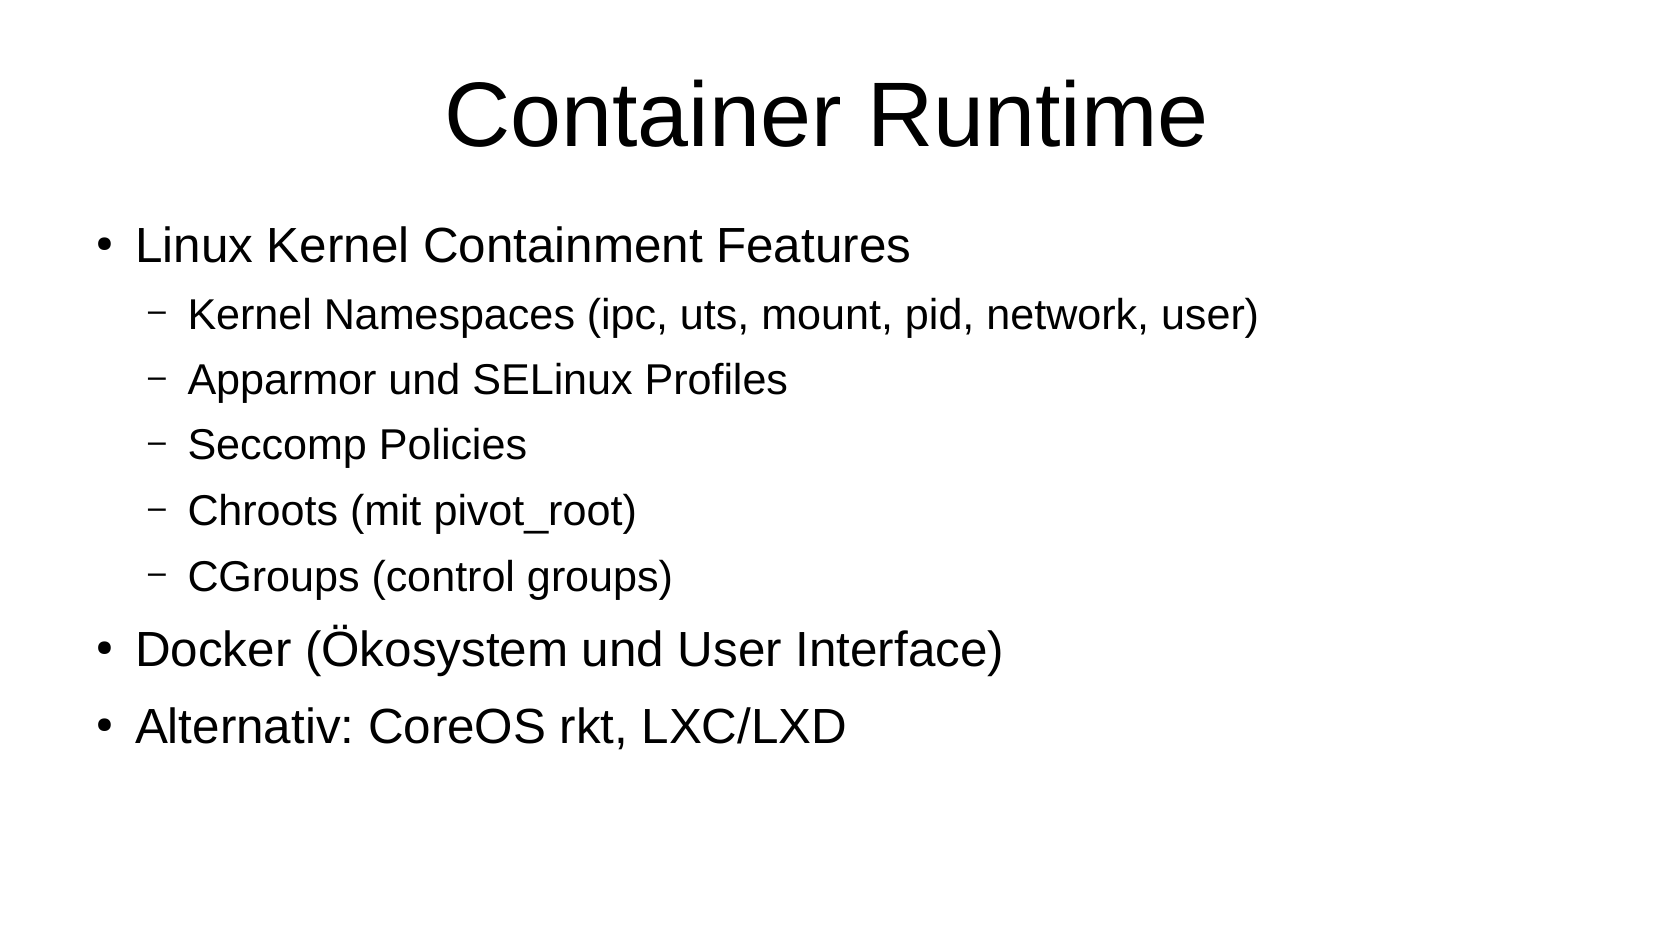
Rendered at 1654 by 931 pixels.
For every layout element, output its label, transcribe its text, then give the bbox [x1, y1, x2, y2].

title Container Runtime [82, 37, 1571, 193]
list Linux Kernel Containment Features Kernel Namespaces (ipc, uts, mount, pid, network, user) Apparmor und SELinux Profiles Seccomp Policies Chroots (mit pivot_root) CGroups (control groups) Docker (Ökosystem und User Interface) Alternativ: CoreOS rkt, LXC/LXD [82, 217, 1571, 758]
